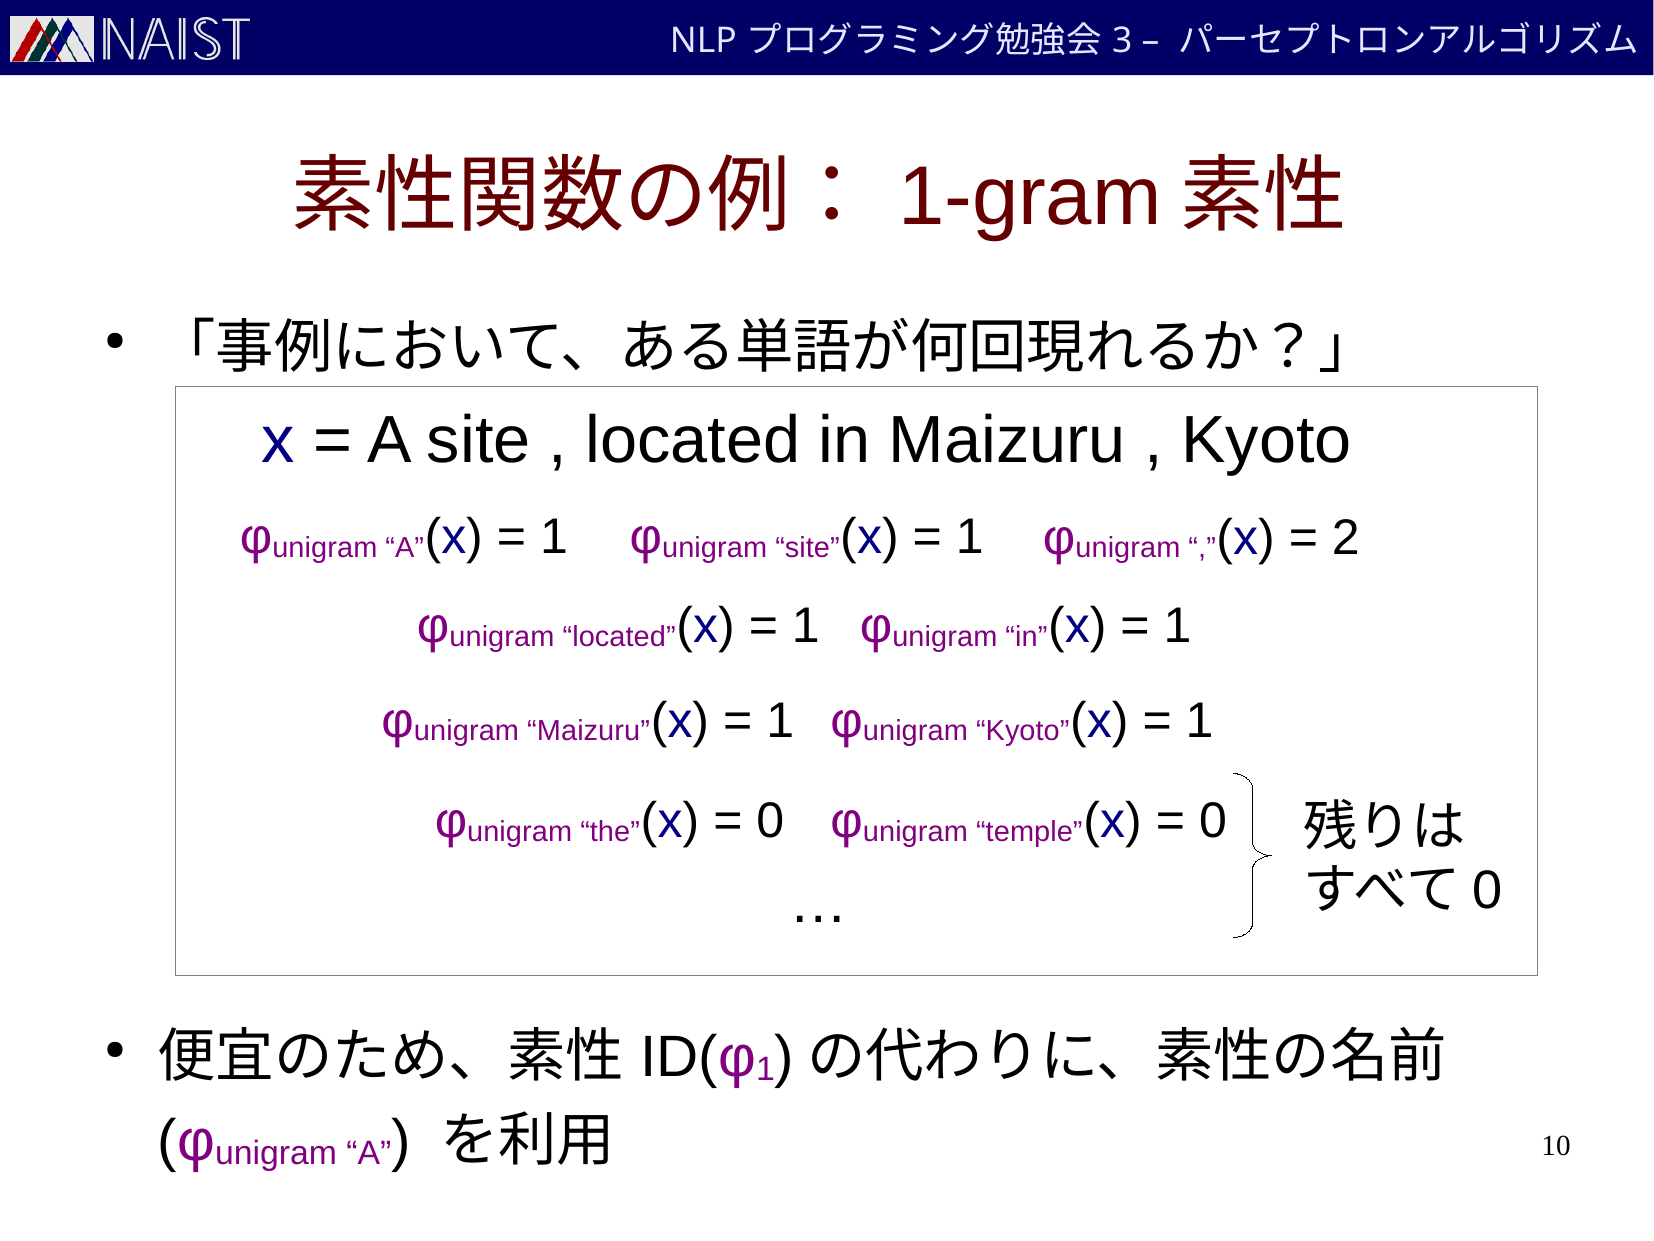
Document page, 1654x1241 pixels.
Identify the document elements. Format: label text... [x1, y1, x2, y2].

text_box … [774, 862, 863, 943]
title 素性関数の例：1-gram素性 [75, 92, 1564, 285]
text_box φunigram “Kyoto”(x) = 1 [815, 684, 1229, 772]
text_box φunigram “Maizuru”(x) = 1 [366, 684, 810, 772]
text_box φunigram “,”(x) = 2 [1028, 501, 1375, 589]
list 便宜のため、素性ID(φ1)の代わりに、素性の名前(φunigram “A”) を利用 [86, 1008, 1576, 1178]
list 「事例において、ある単語が何回現れるか？」 [86, 300, 1576, 366]
text_box φunigram “site”(x) = 1 [614, 501, 999, 589]
text_box 残りは すべて0 [1288, 787, 1525, 929]
text_box φunigram “in”(x) = 1 [845, 590, 1207, 678]
text_box φunigram “located”(x) = 1 [402, 590, 835, 678]
text_box x = A site , located in Maizuru , Kyoto [247, 394, 1371, 485]
text_box φunigram “the”(x) = 0 [419, 785, 800, 873]
picture [102, 17, 251, 60]
picture [10, 16, 94, 62]
text_box φunigram “A”(x) = 1 [225, 501, 583, 589]
text_box φunigram “temple”(x) = 0 [815, 785, 1242, 873]
